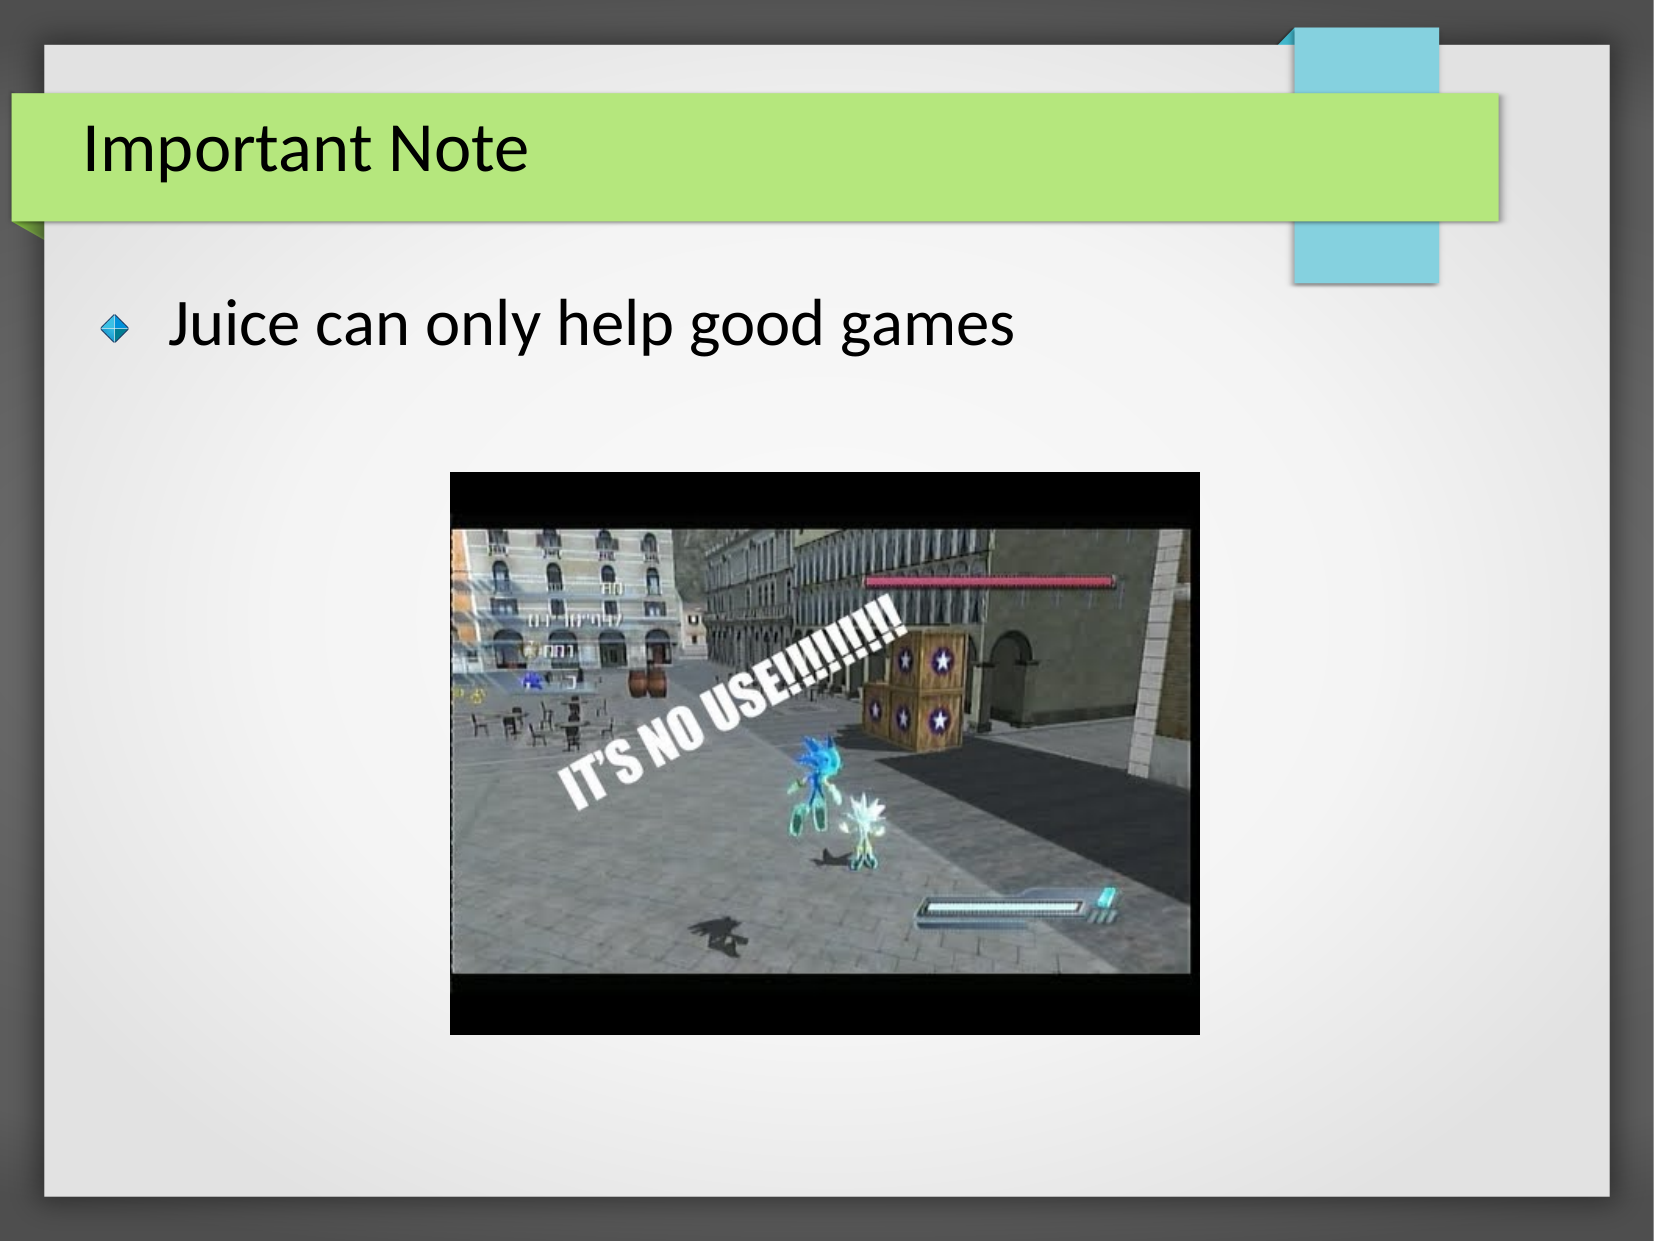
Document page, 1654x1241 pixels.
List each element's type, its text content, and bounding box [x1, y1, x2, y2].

title Important Note [82, 94, 1264, 213]
subtitle Juice can only help good games [82, 295, 1571, 466]
picture [0, 0, 1654, 1241]
